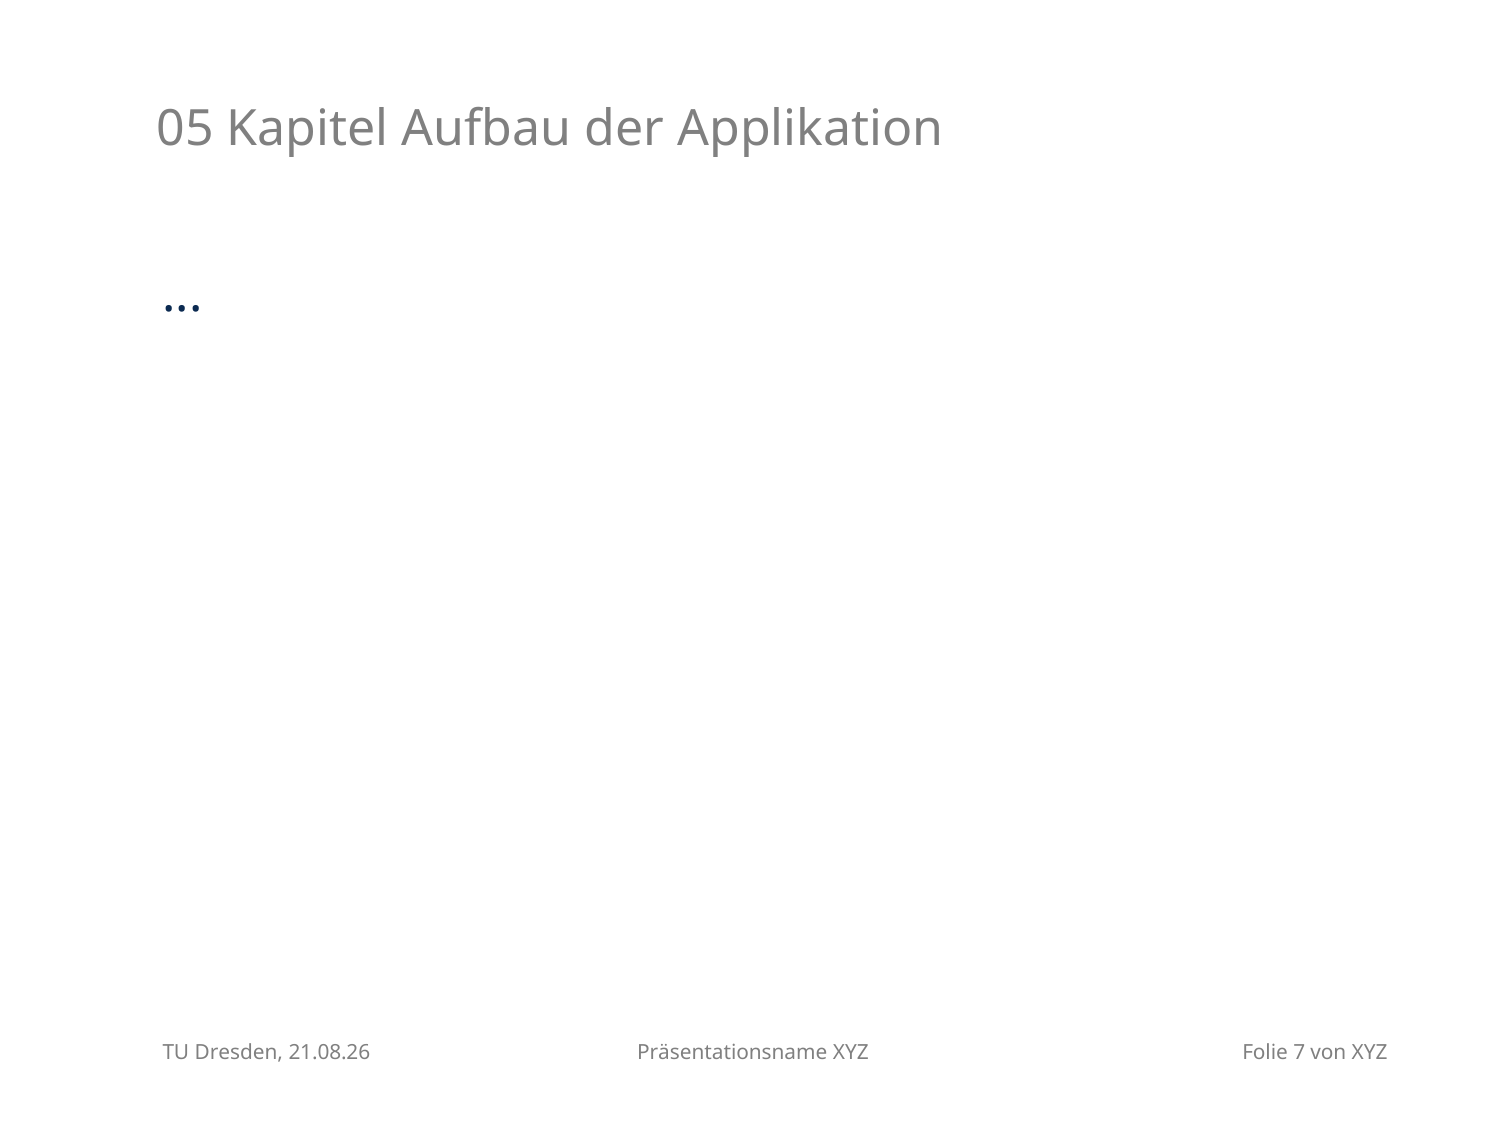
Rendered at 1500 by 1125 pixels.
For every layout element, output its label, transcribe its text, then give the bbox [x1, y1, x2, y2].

title 05 Kapitel Aufbau der Applikation [156, 88, 1388, 165]
list ... [162, 249, 1388, 826]
